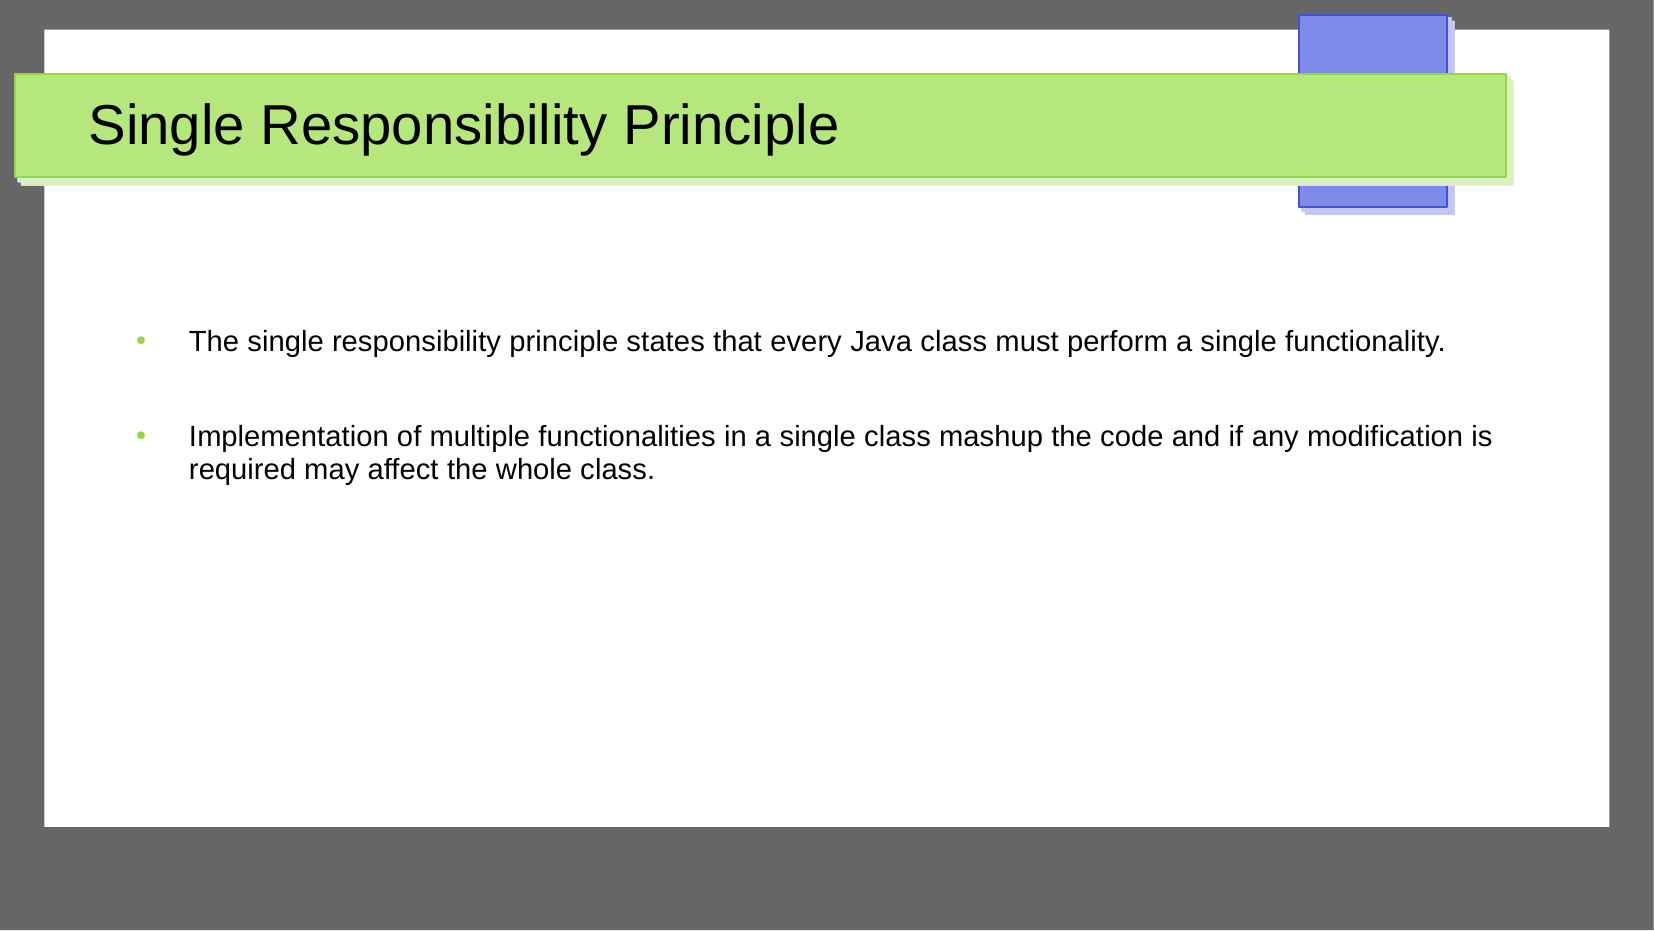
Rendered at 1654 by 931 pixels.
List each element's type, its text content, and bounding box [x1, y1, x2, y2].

title Single Responsibility Principle [88, 73, 1506, 178]
list The single responsibility principle states that every Java class must perform a single functionality. Implementation of multiple functionalities in a single class mashup the code and if any modification is required may affect the whole class. [118, 324, 1595, 591]
